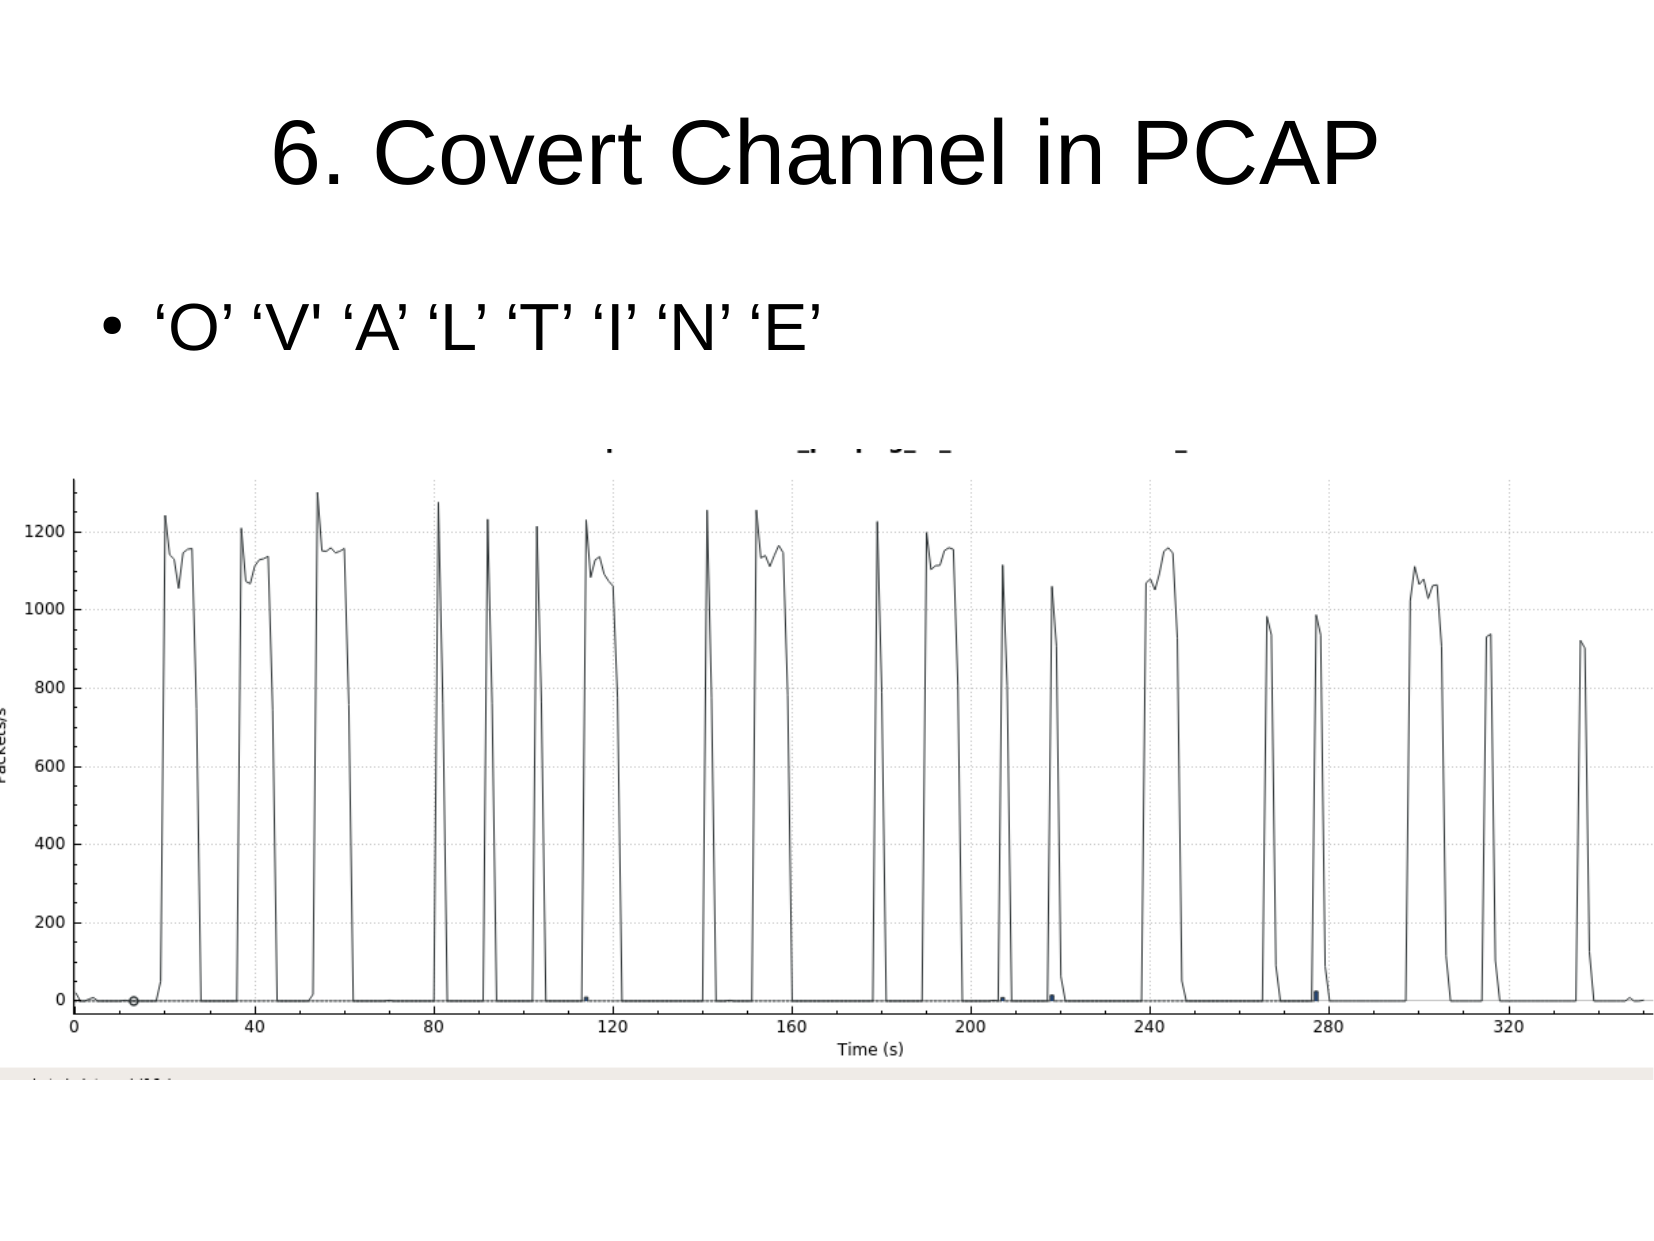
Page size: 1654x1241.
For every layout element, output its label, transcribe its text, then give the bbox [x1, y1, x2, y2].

list ‘O’ ‘V' ‘A’ ‘L’ ‘T’ ‘I’ ‘N’ ‘E’ [82, 290, 1571, 449]
title 6. Covert Channel in PCAP [82, 49, 1571, 257]
picture [0, 449, 1654, 1081]
